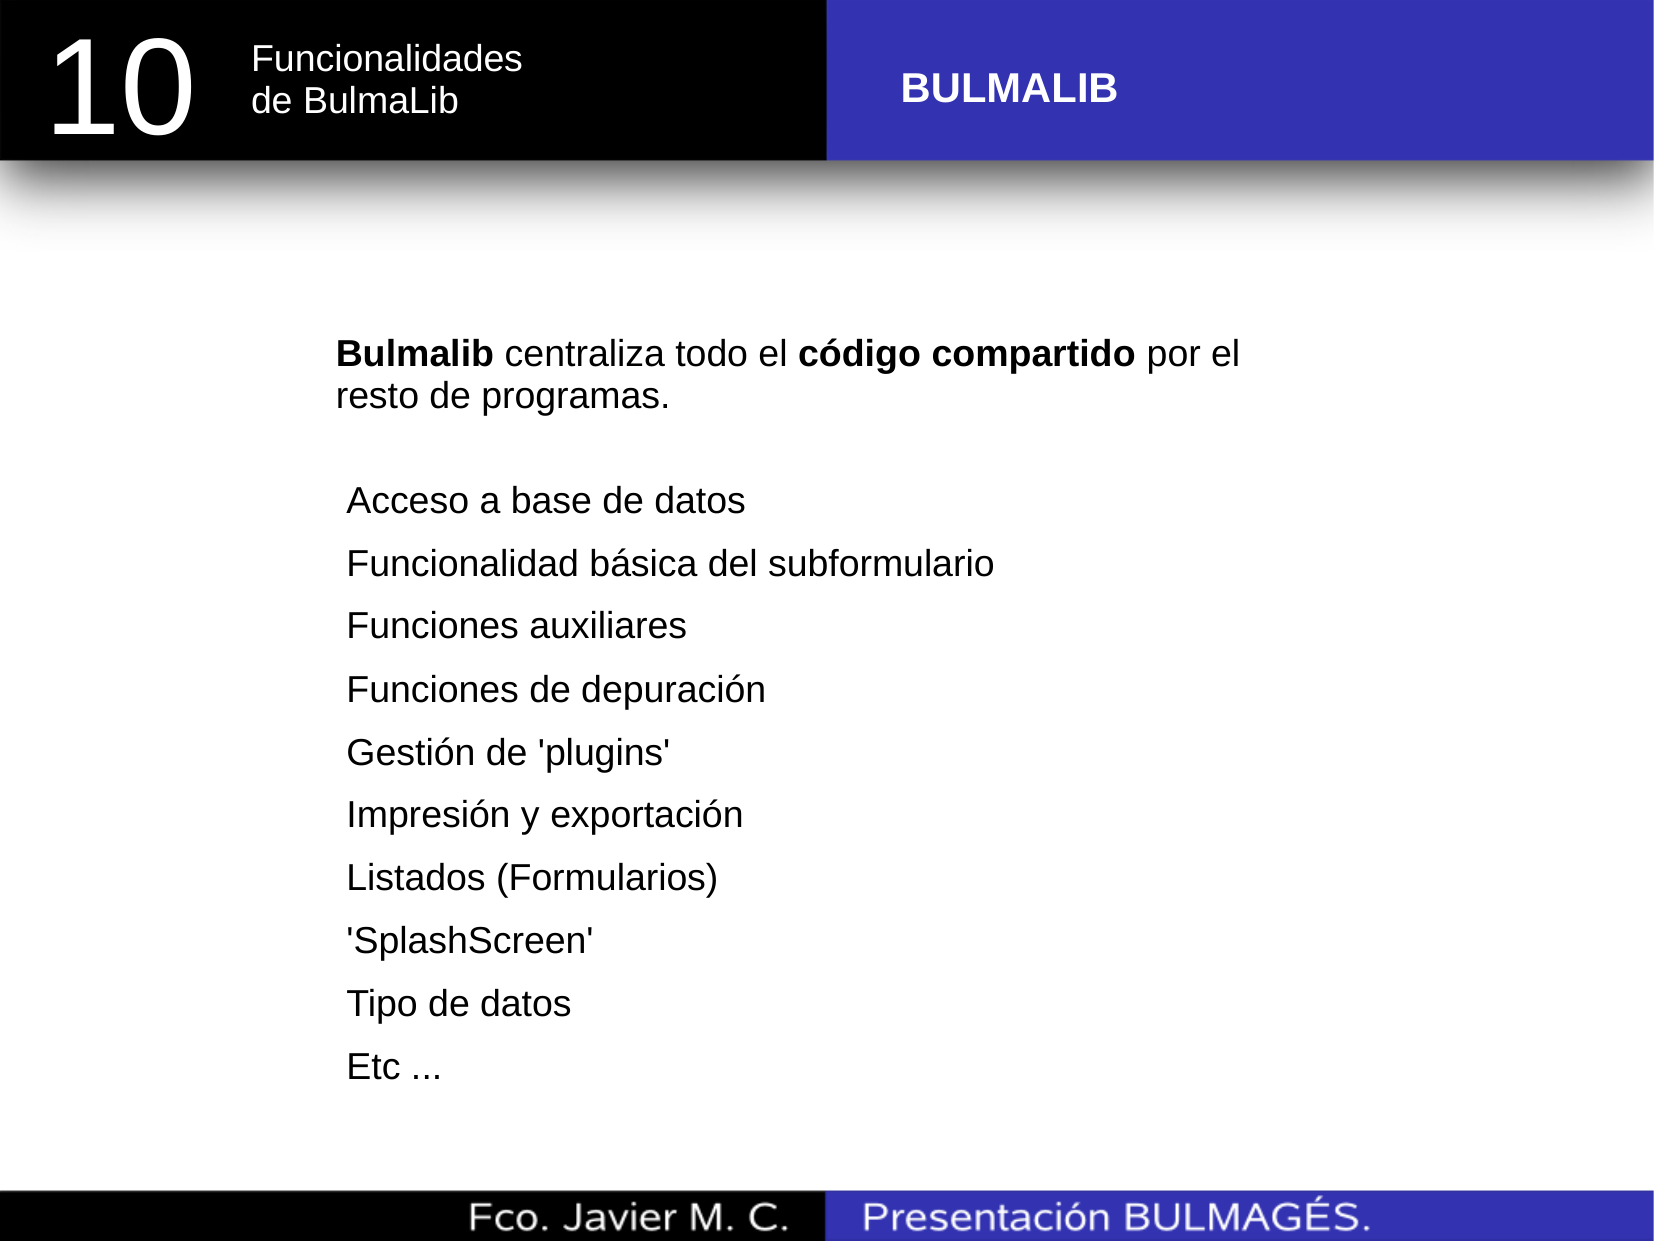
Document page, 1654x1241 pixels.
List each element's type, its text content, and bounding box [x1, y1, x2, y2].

text_box Funcionalidades de BulmaLib [236, 29, 798, 148]
picture [0, 0, 1654, 1241]
text_box BULMALIB [885, 56, 1595, 119]
text_box Bulmalib centraliza todo el código compartido por el resto de programas. Acceso a base de datos Funcionalidad básica del subformulario Funciones auxiliares Funciones de depuración Gestión de 'plugins' Impresión y exportación Listados (Formularios) 'SplashScreen' Tipo de datos Etc ... [321, 324, 1333, 1096]
text_box <número>. [29, 2, 237, 325]
